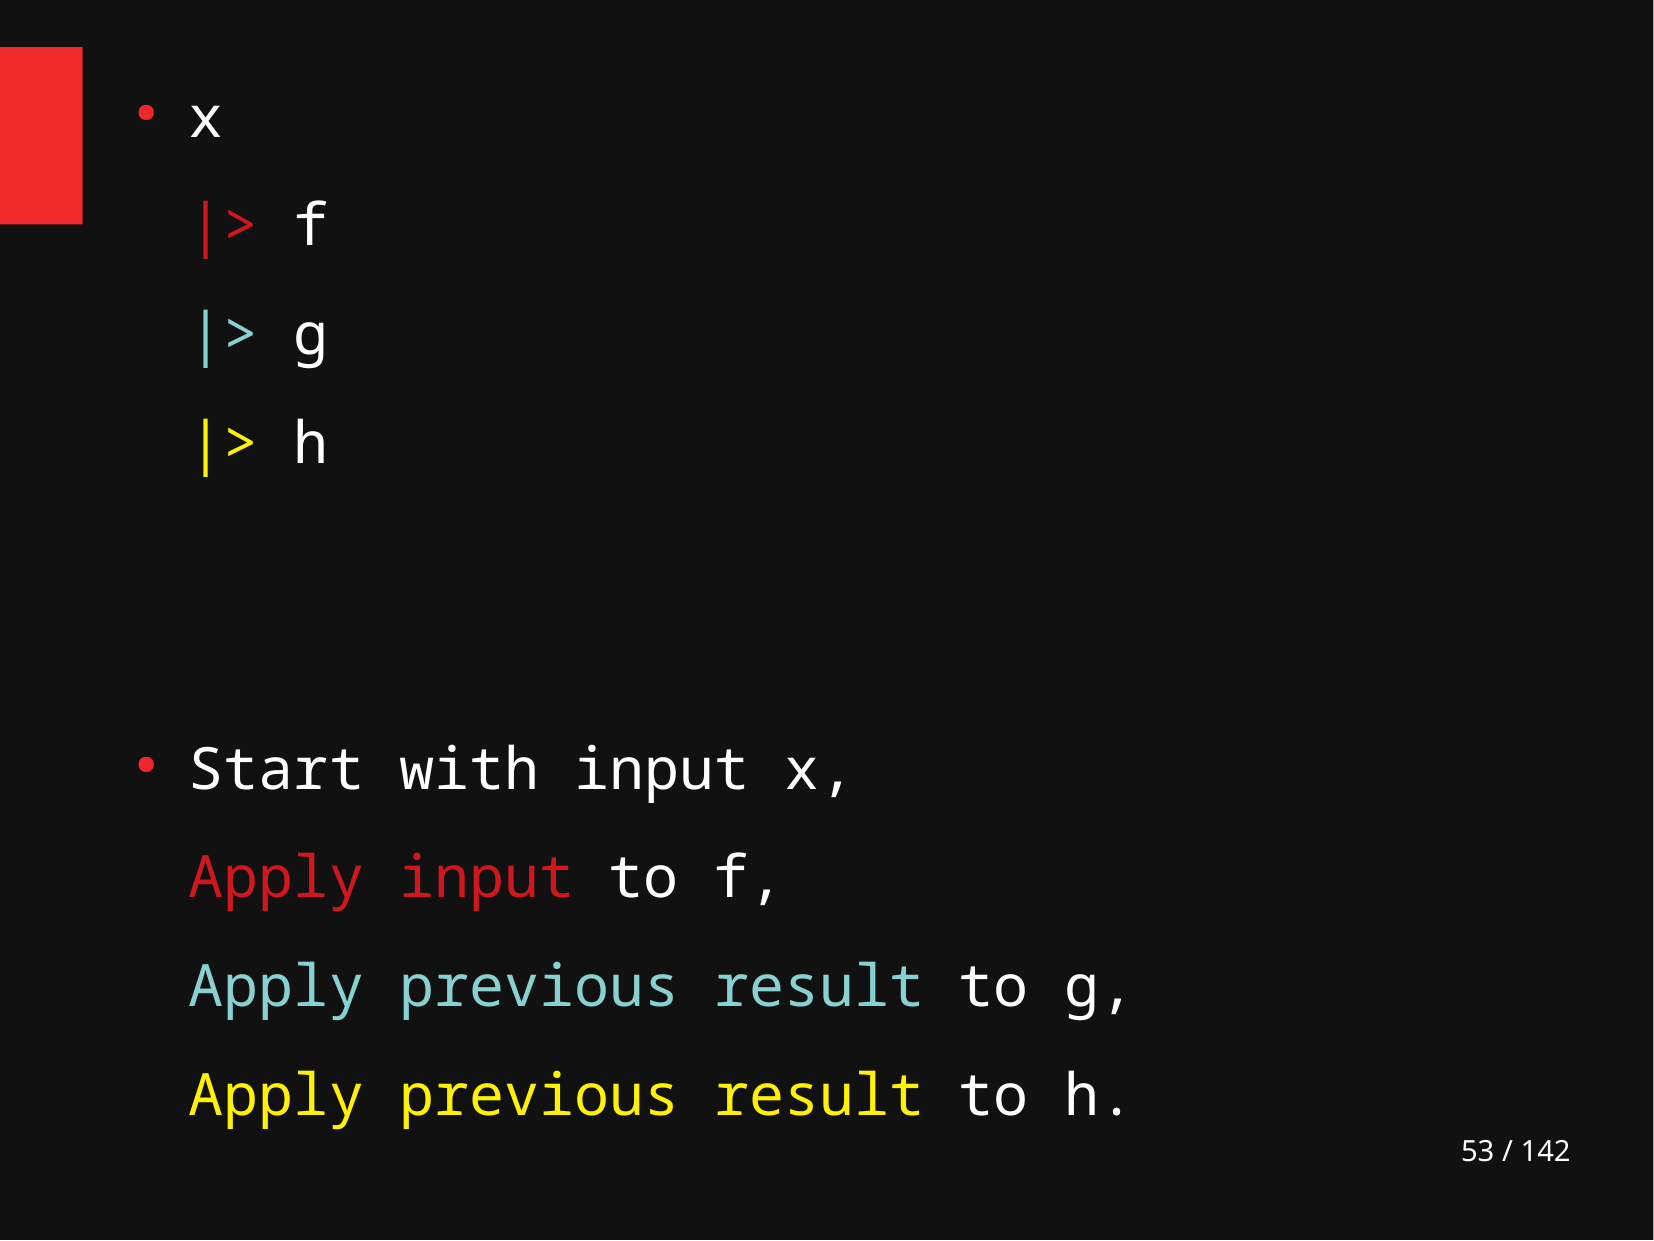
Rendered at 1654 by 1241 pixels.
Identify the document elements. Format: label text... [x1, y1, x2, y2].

list x |> f |> g |> h Start with input x, Apply input to f, Apply previous result to g, Apply previous result to h. [118, 75, 1536, 1074]
